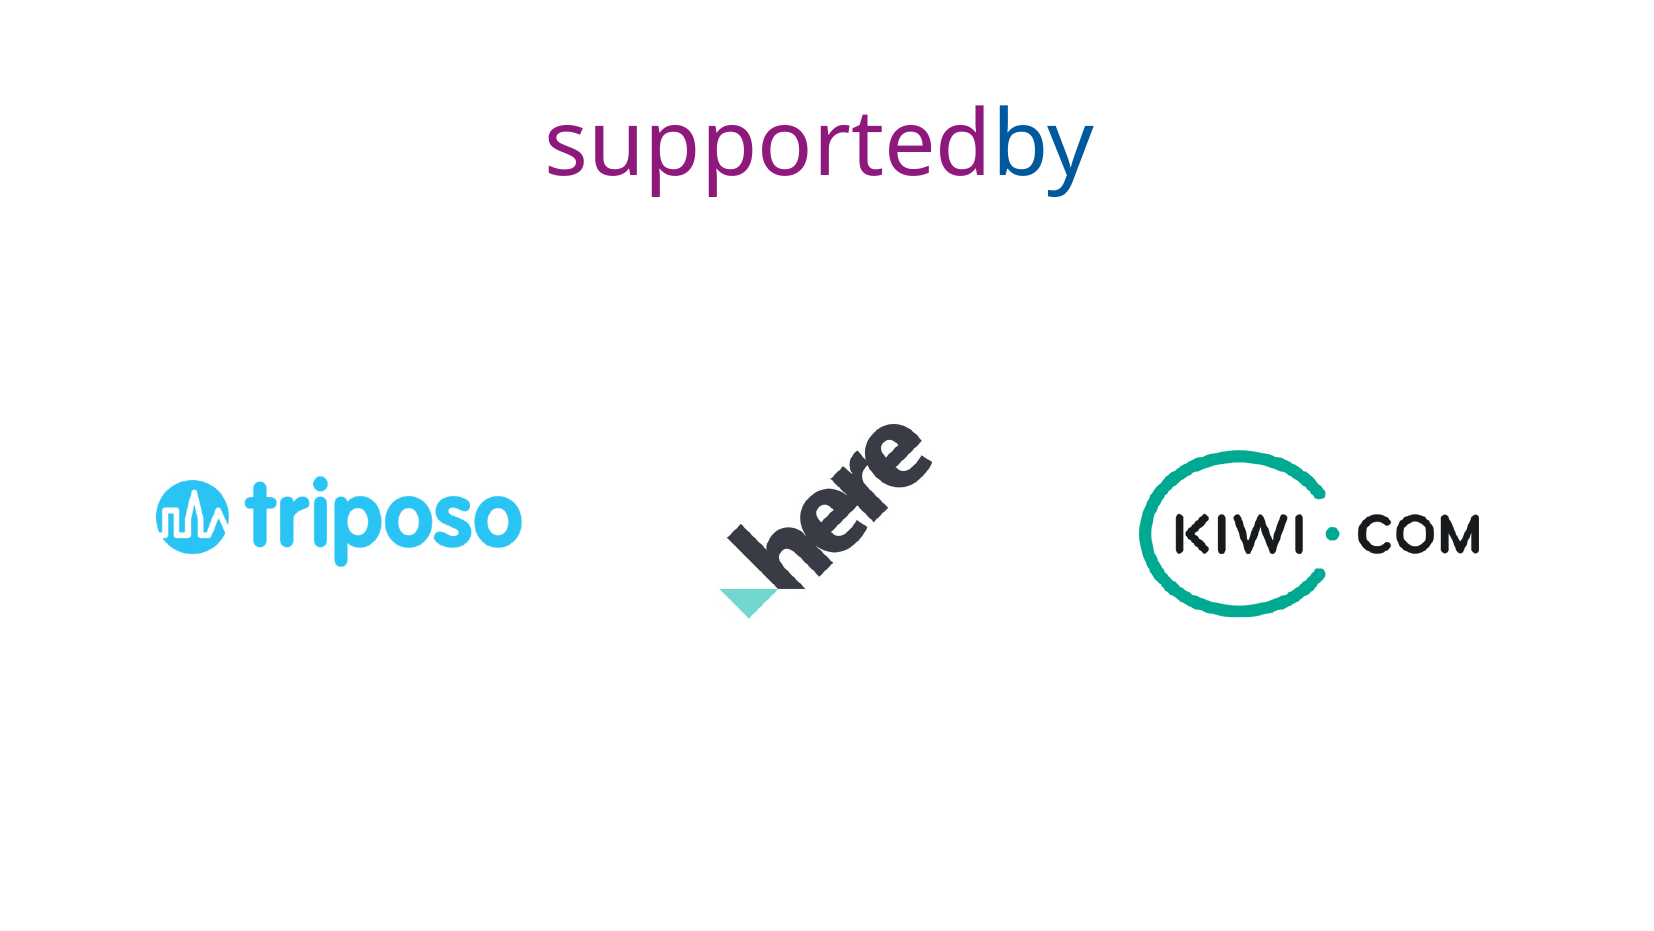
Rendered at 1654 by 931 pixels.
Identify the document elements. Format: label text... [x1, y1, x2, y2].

picture [1122, 347, 1495, 720]
picture [690, 385, 961, 656]
title supportedby [75, 62, 1564, 218]
picture [120, 445, 557, 594]
